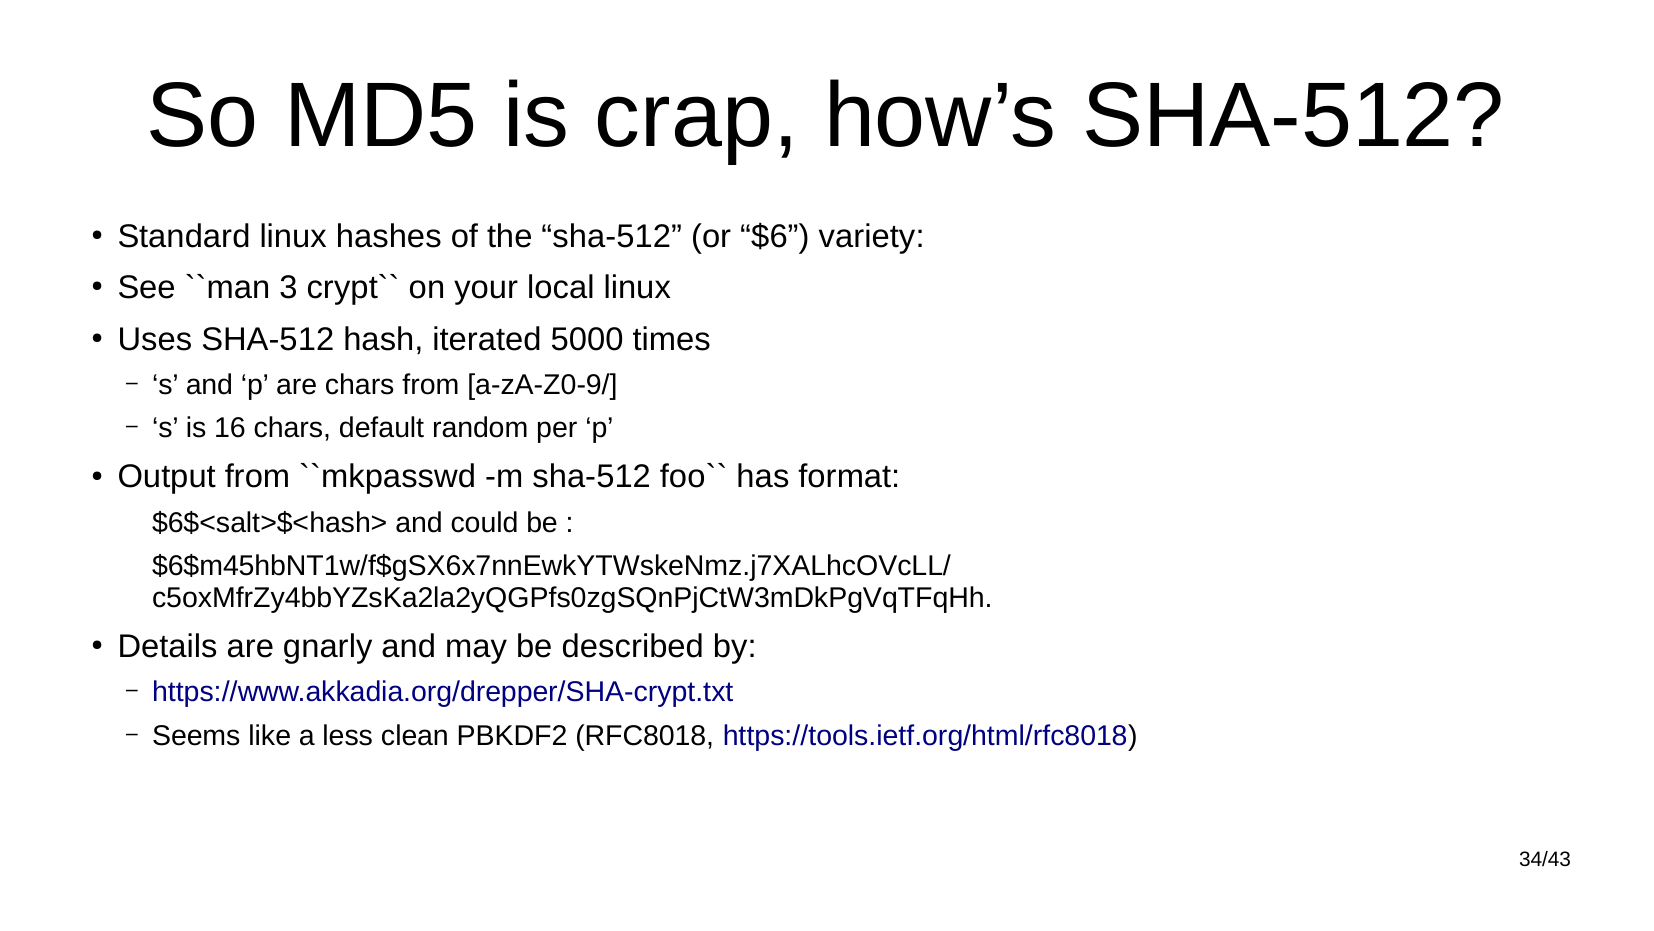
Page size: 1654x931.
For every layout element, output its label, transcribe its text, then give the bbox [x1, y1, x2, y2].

title So MD5 is crap, how’s SHA-512? [82, 37, 1571, 193]
list Standard linux hashes of the “sha-512” (or “$6”) variety: See ``man 3 crypt`` on your local linux Uses SHA-512 hash, iterated 5000 times ‘s’ and ‘p’ are chars from [a-zA-Z0-9/] ‘s’ is 16 chars, default random per ‘p’ Output from ``mkpasswd -m sha-512 foo`` has format: $6$<salt>$<hash> and could be : $6$m45hbNT1w/f$gSX6x7nnEwkYTWskeNmz.j7XALhcOVcLL/c5oxMfrZy4bbYZsKa2la2yQGPfs0zgSQnPjCtW3mDkPgVqTFqHh. Details are gnarly and may be described by: https://www.akkadia.org/drepper/SHA-crypt.txt Seems like a less clean PBKDF2 (RFC8018, https://tools.ietf.org/html/rfc8018) [82, 217, 1571, 758]
